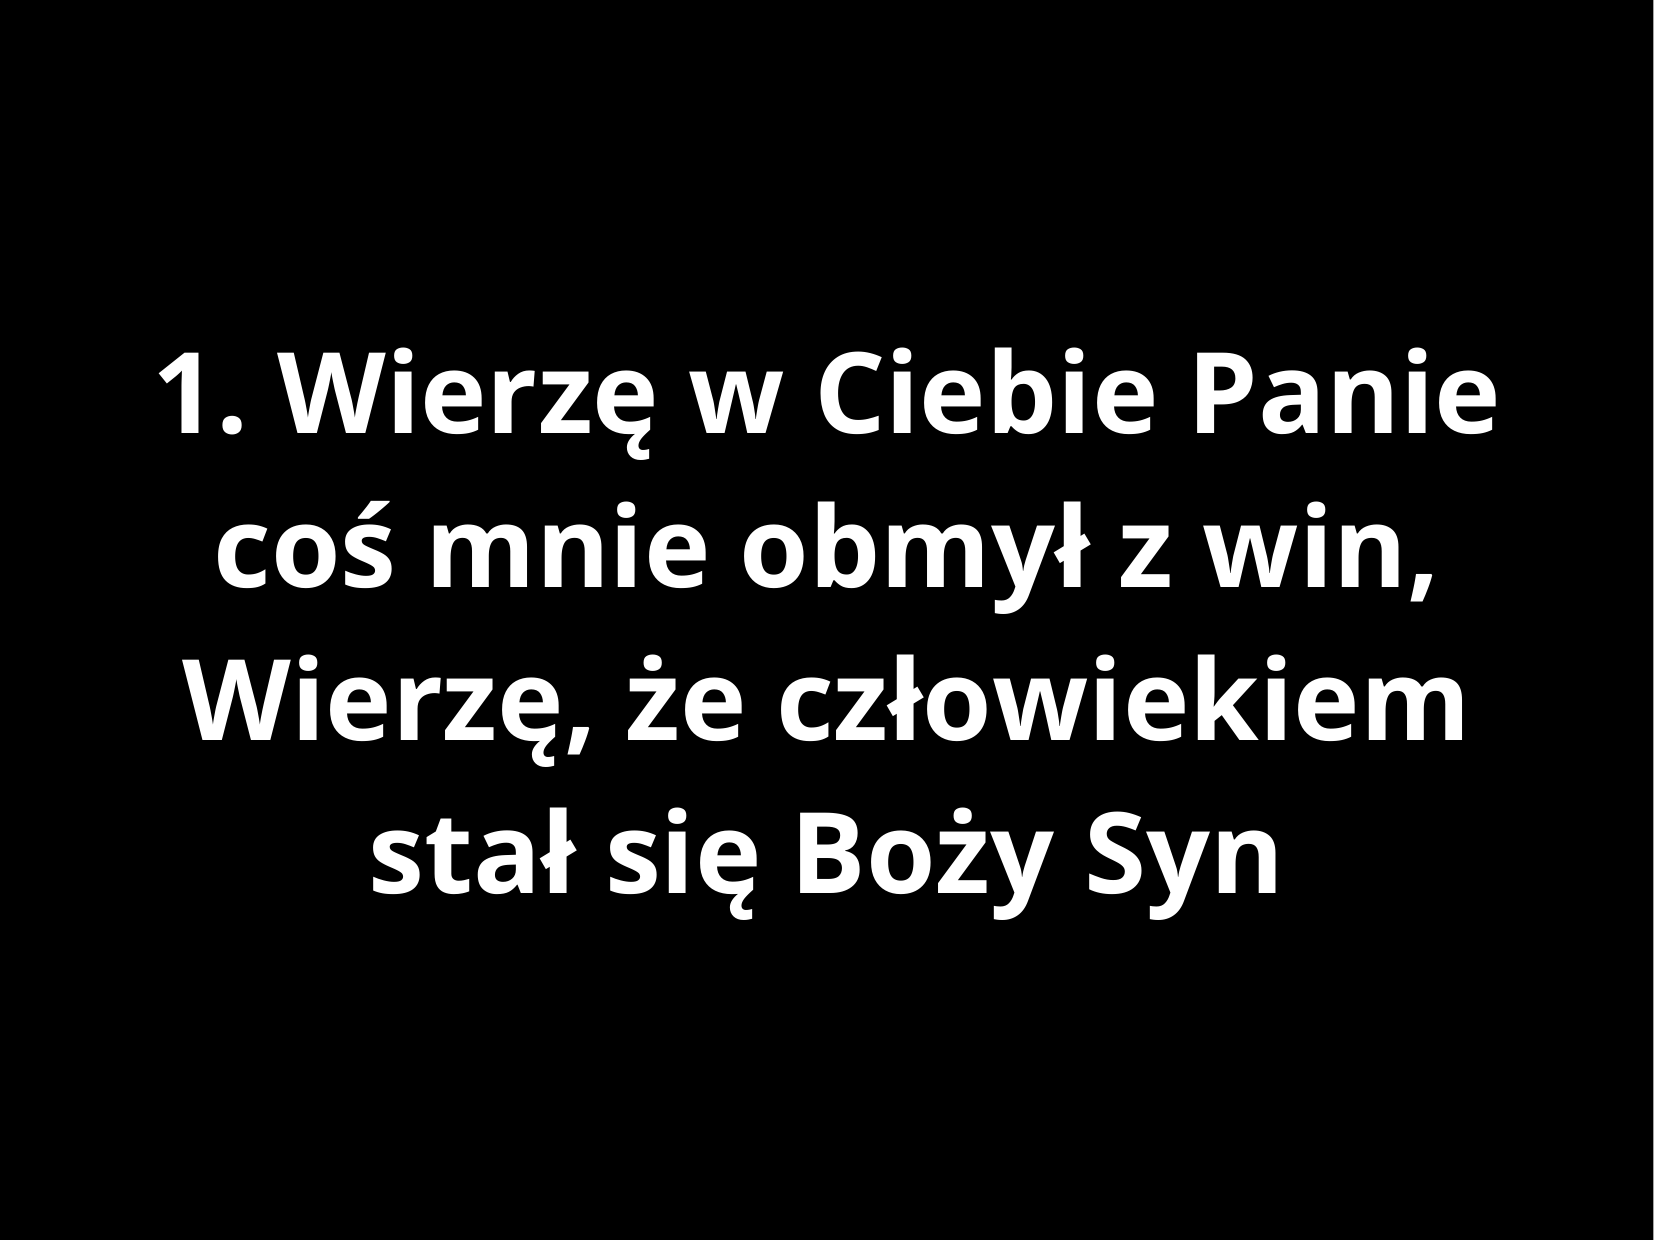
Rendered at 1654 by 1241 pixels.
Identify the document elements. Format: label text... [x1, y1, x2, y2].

title 1. Wierzę w Ciebie Panie coś mnie obmył z win, Wierzę, że człowiekiem stał się Boży Syn [0, 0, 1654, 1241]
